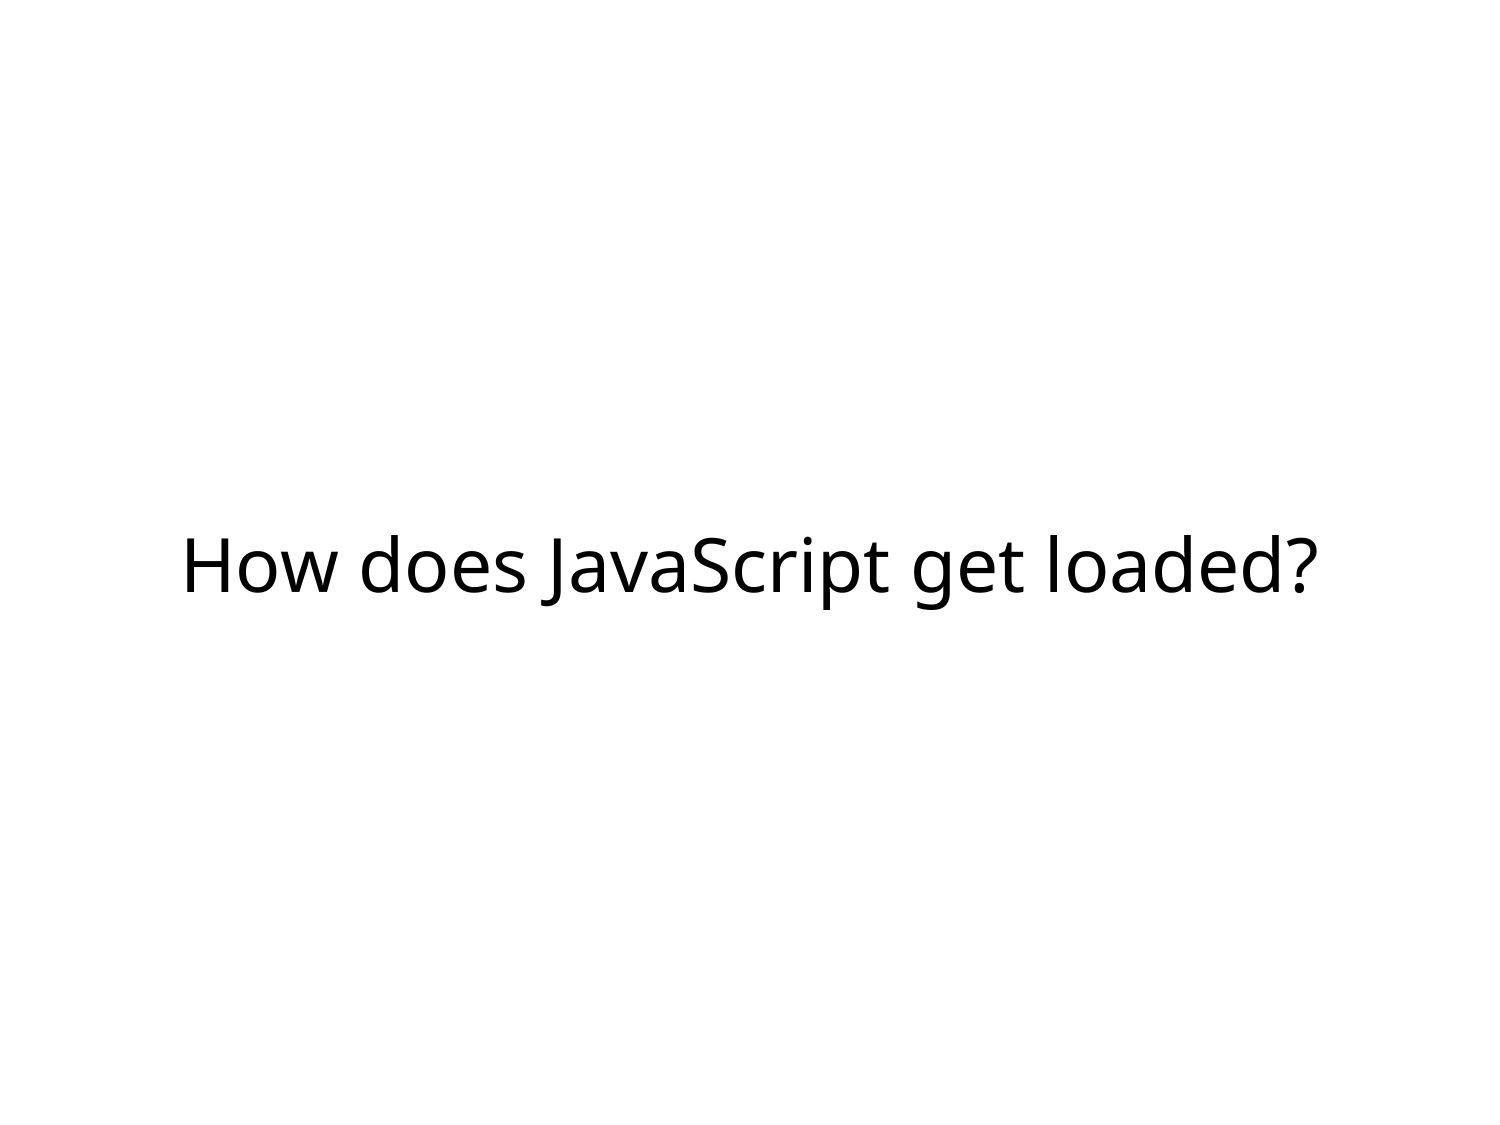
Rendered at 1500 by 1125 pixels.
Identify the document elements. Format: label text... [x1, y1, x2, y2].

title How does JavaScript get loaded? [51, 470, 1449, 655]
